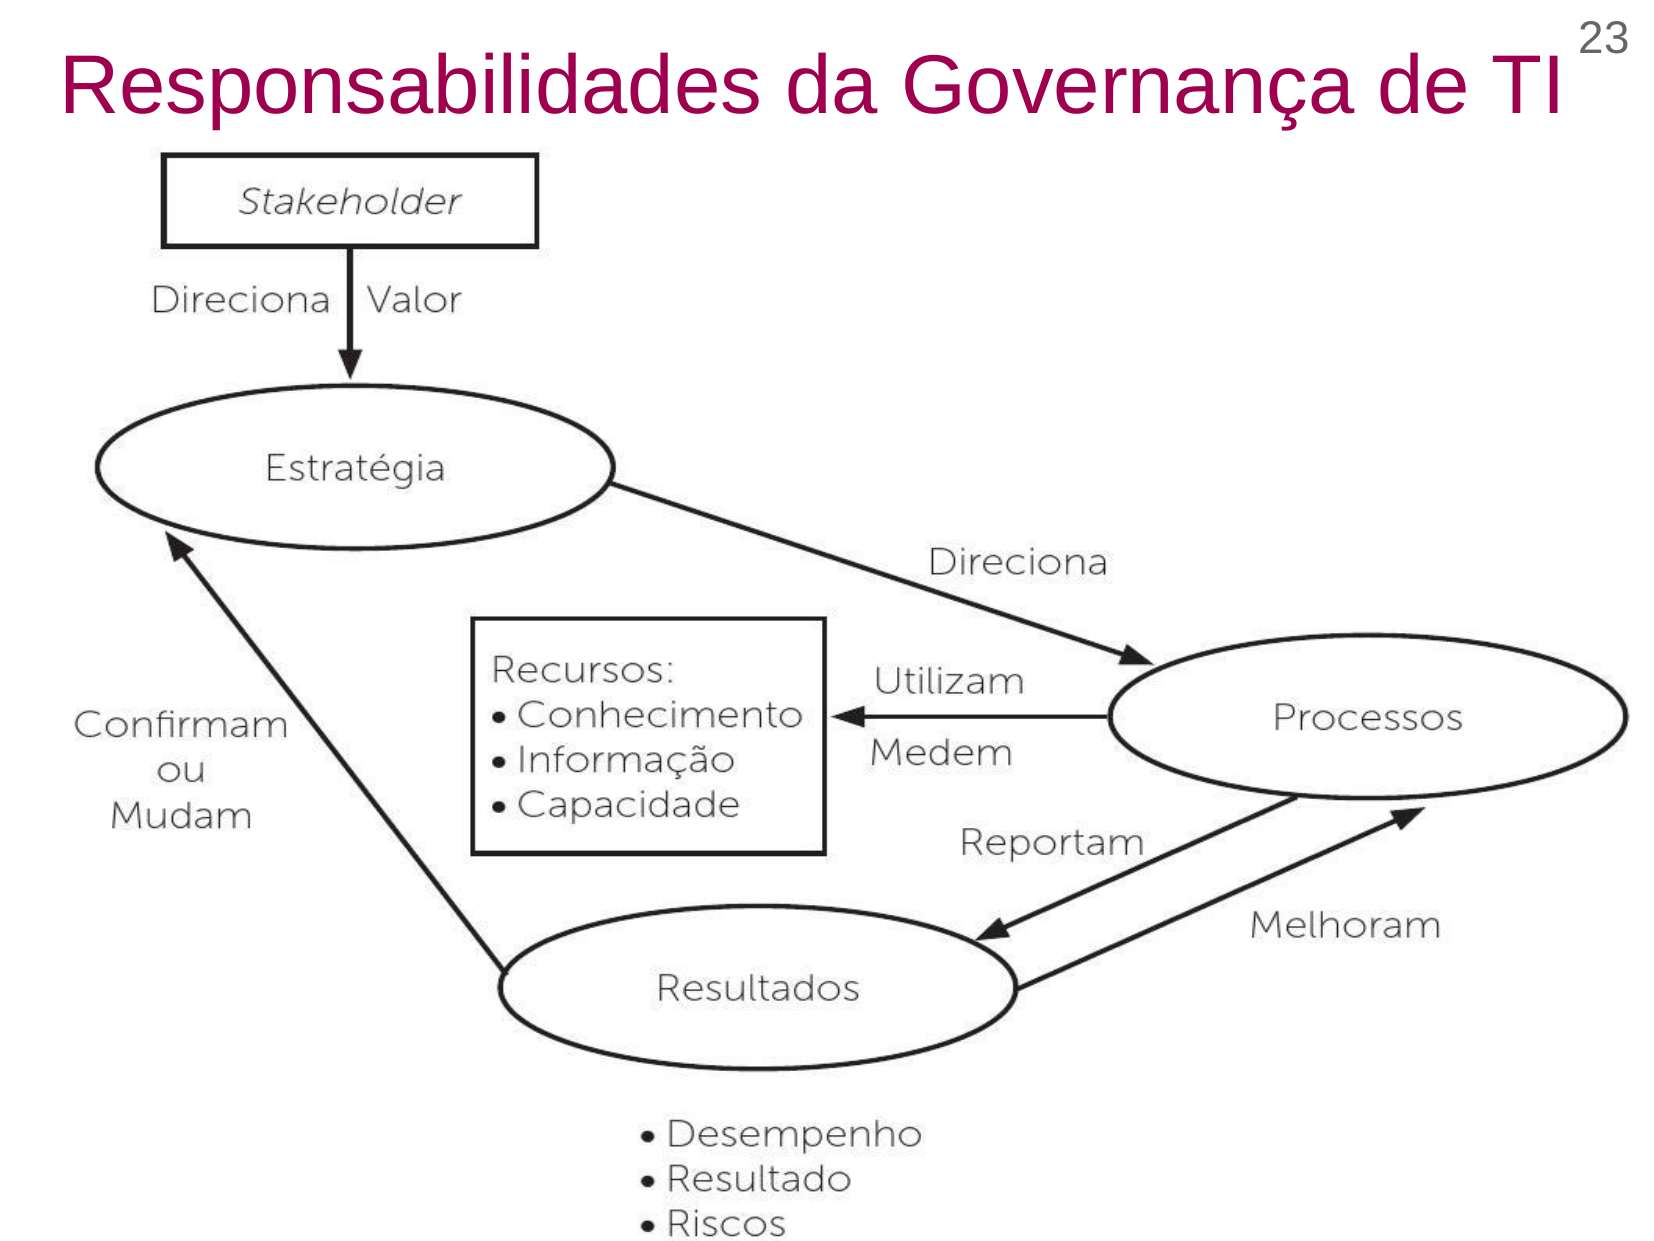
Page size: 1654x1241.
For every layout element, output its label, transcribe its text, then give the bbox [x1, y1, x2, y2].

title Responsabilidades da Governança de TI [59, 29, 1595, 147]
picture [50, 147, 1631, 1241]
